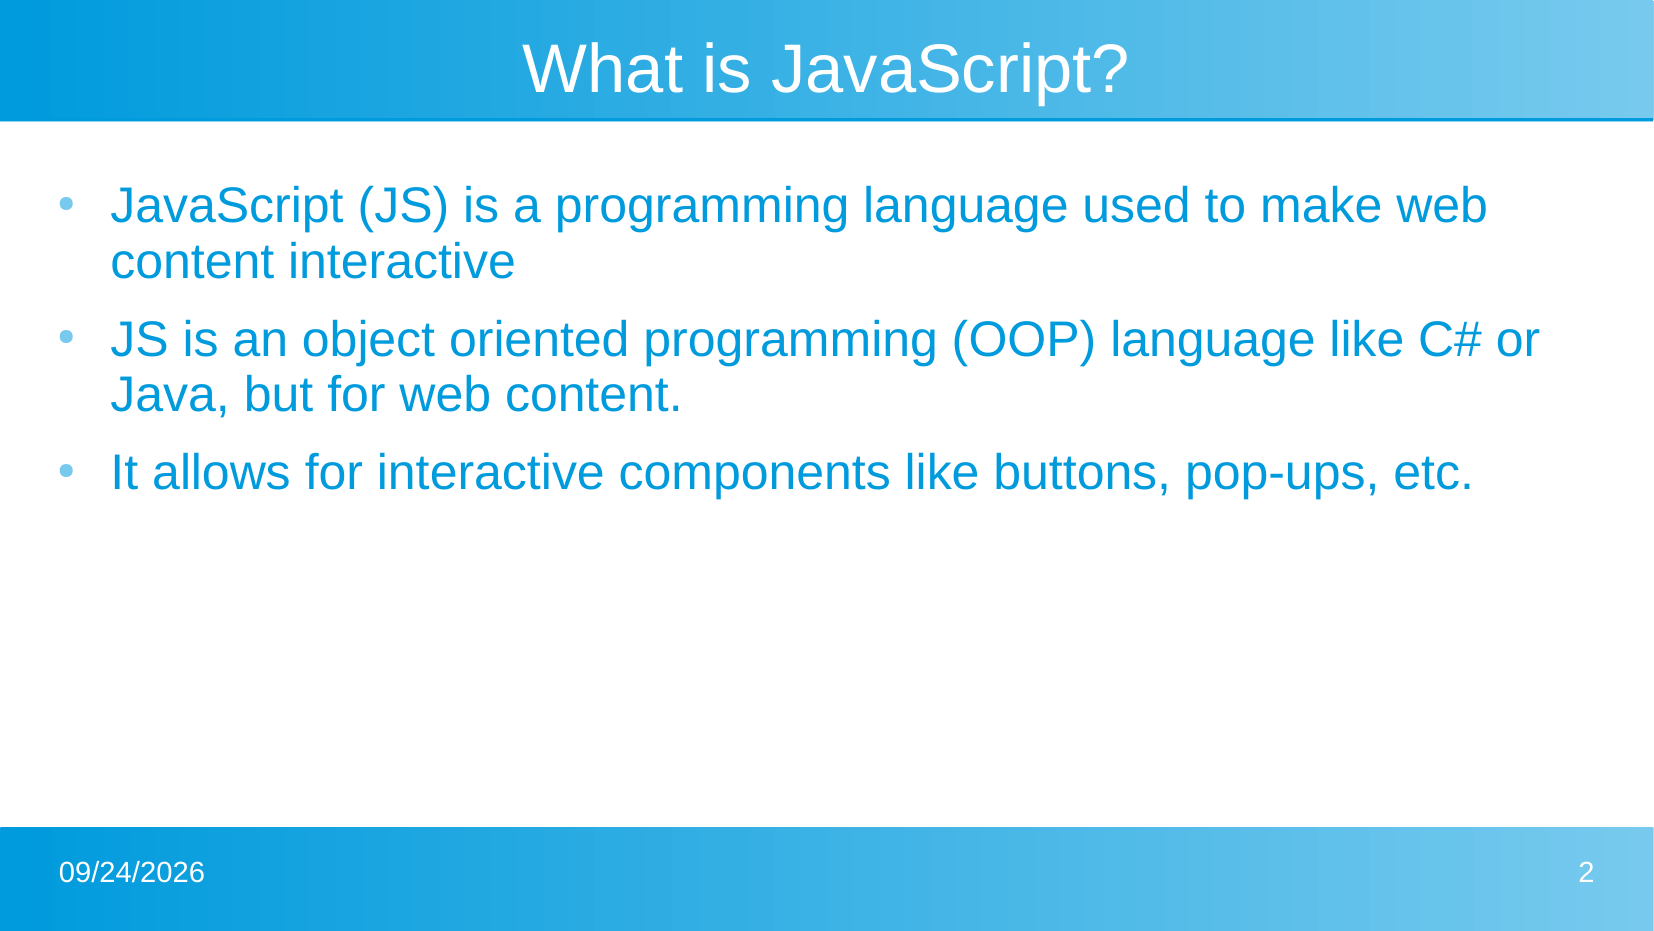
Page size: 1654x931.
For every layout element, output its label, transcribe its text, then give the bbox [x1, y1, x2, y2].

title What is JavaScript? [59, 29, 1595, 108]
list JavaScript (JS) is a programming language used to make web content interactive JS is an object oriented programming (OOP) language like C# or Java, but for web content. It allows for interactive components like buttons, pop-ups, etc. [39, 177, 1576, 768]
